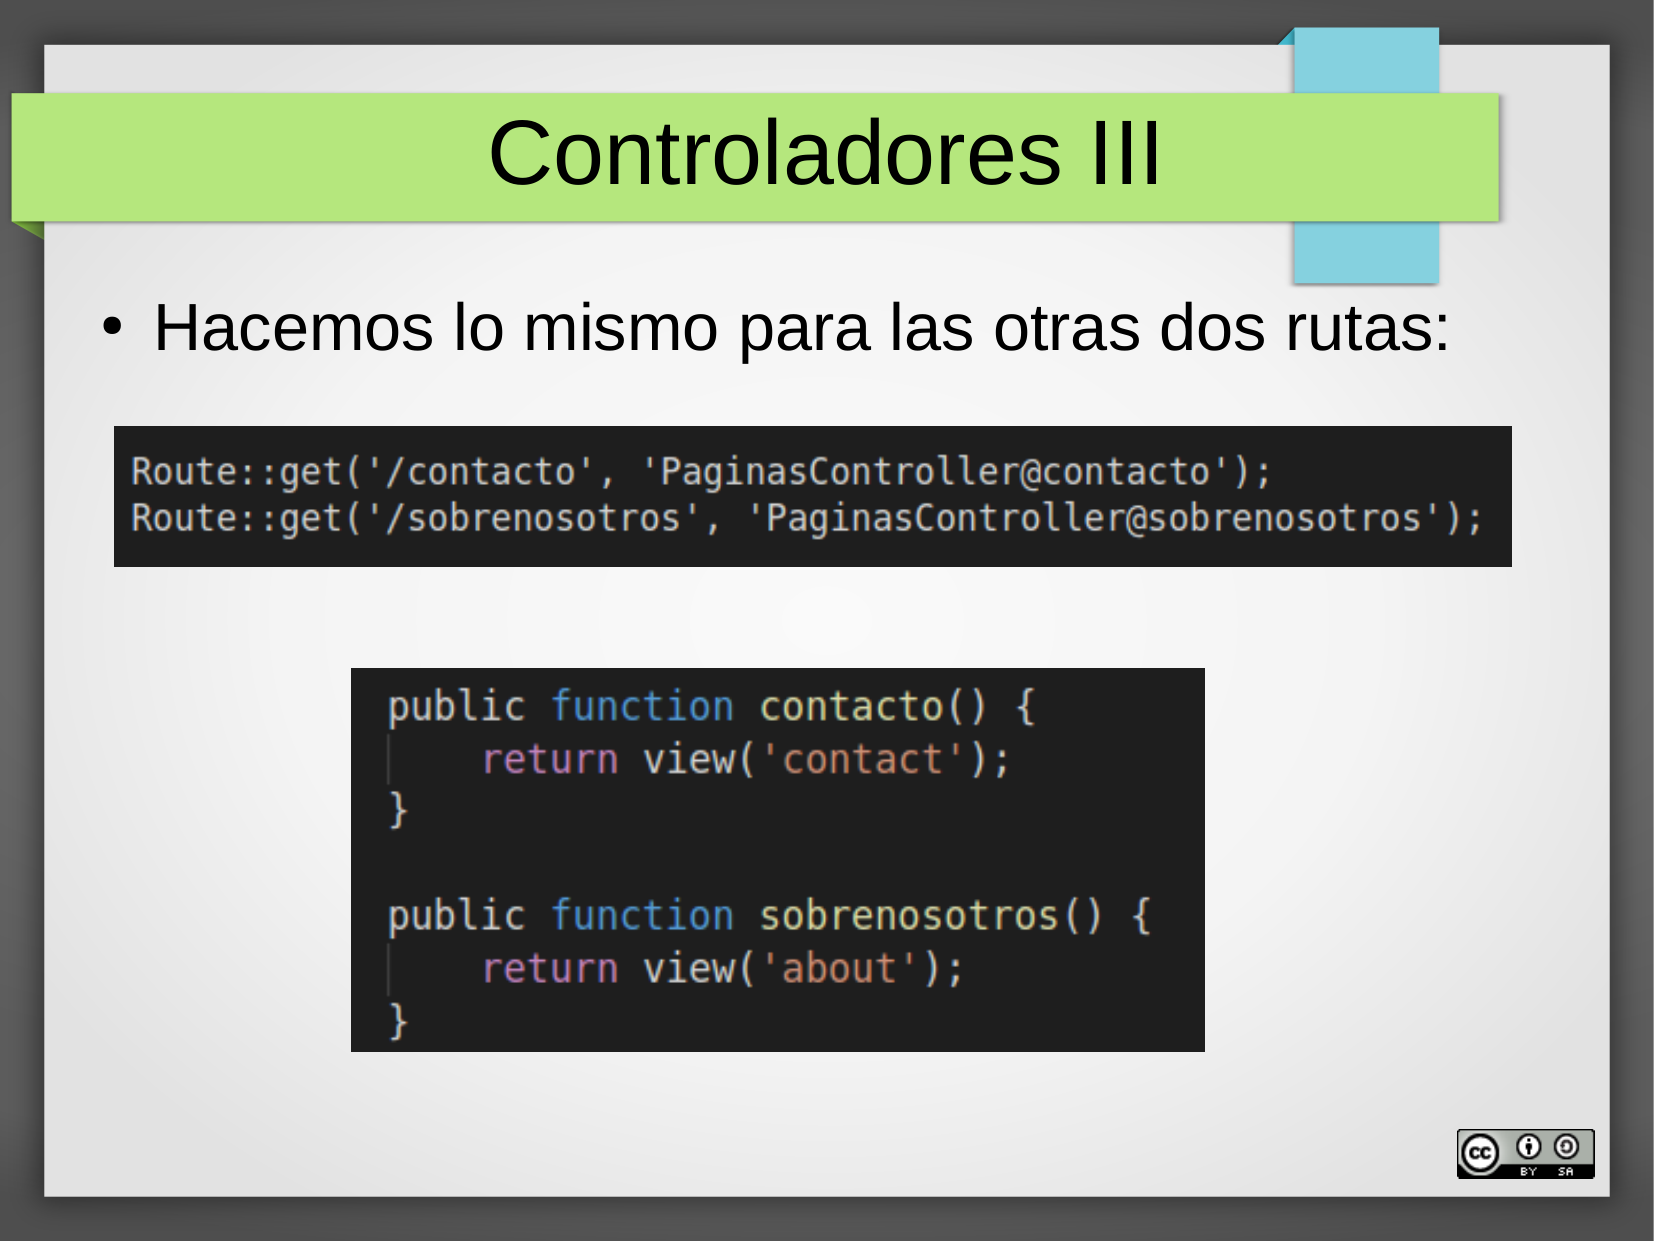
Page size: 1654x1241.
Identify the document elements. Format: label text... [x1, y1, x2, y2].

title Controladores III [82, 49, 1571, 257]
picture [0, 0, 1654, 1241]
list Hacemos lo mismo para las otras dos rutas: [82, 290, 1571, 1010]
